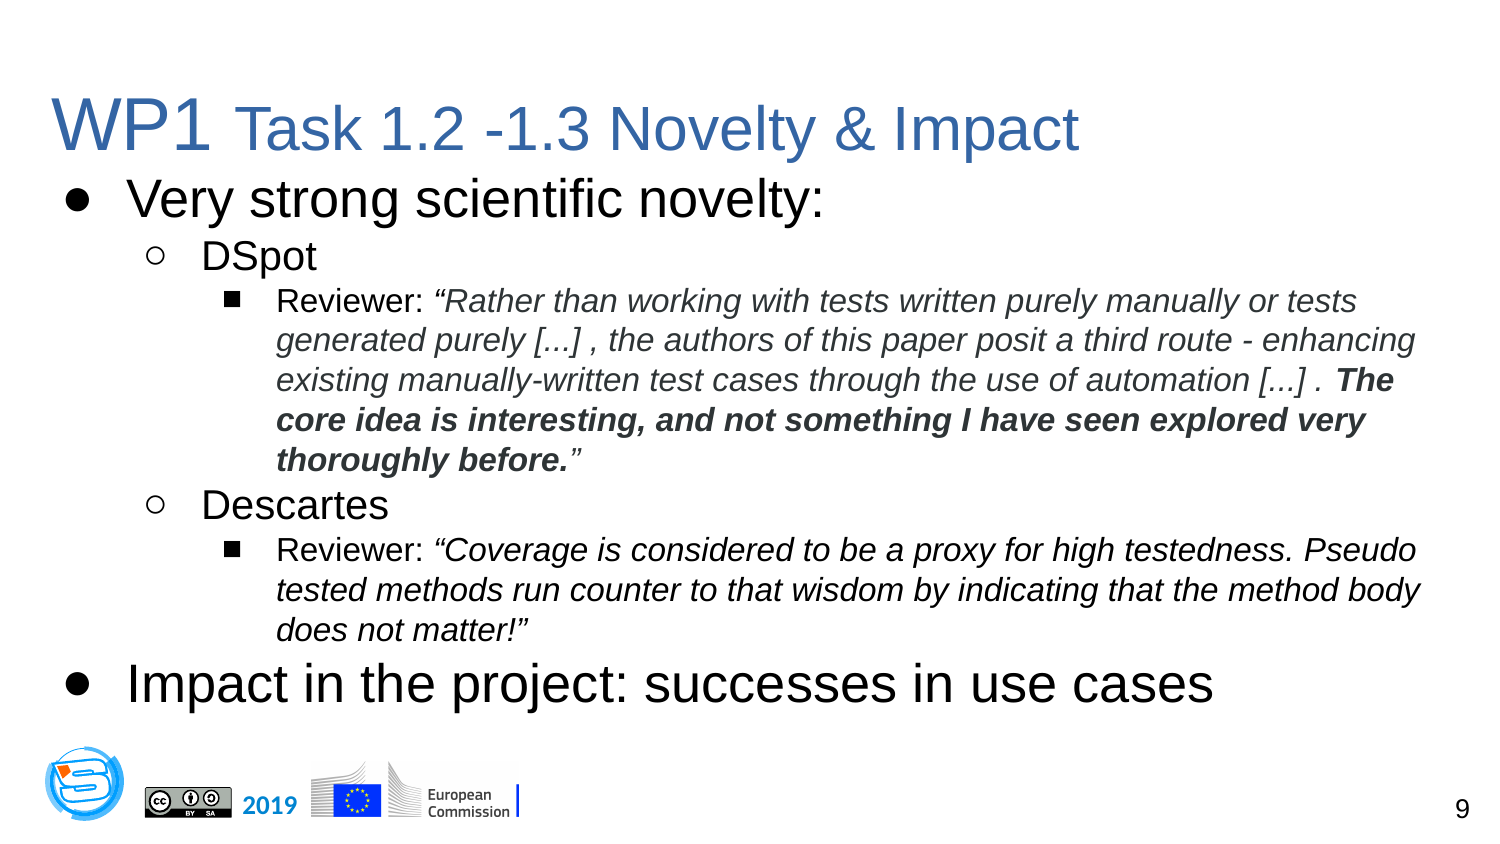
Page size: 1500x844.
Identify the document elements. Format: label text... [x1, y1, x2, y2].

slide_number <number> [1395, 775, 1486, 841]
picture [311, 761, 519, 817]
list Very strong scientific novelty: DSpot Reviewer: “Rather than working with tests written purely manually or tests generated purely [...] , the authors of this paper posit a third route - enhancing existing manually-written test cases through the use of automation [...] . The core idea is interesting, and not something I have seen explored very thoroughly before.” Descartes Reviewer: “Coverage is considered to be a proxy for high testedness. Pseudo tested methods run counter to that wisdom by indicating that the method body does not matter!” Impact in the project: successes in use cases [51, 163, 1449, 725]
title WP1 Task 1.2 -1.3 Novelty & Impact [51, 72, 1449, 163]
